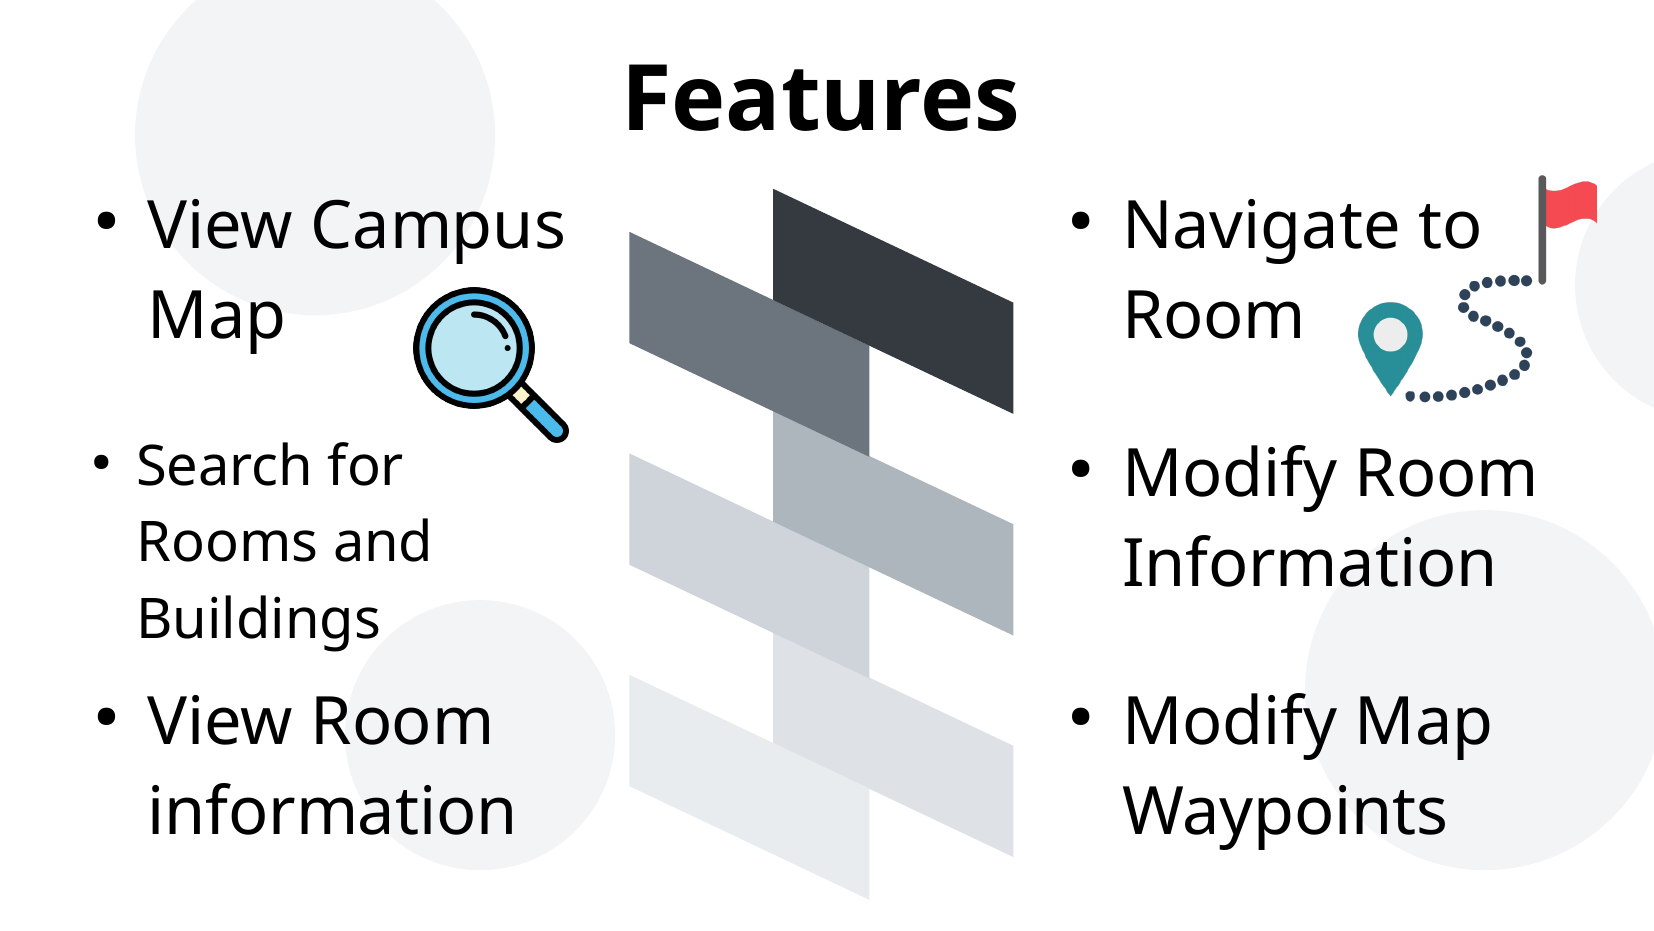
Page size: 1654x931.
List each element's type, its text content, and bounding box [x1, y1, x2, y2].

list Modify Room Information [1051, 425, 1565, 656]
list View Campus Map [76, 177, 591, 408]
list View Room information [76, 673, 591, 904]
list Search for Rooms and Buildings [76, 425, 591, 656]
picture [1358, 169, 1597, 408]
list Navigate to Room [1051, 177, 1358, 408]
list Modify Map Waypoints [1051, 673, 1565, 904]
title Features [76, 17, 1565, 173]
picture [413, 287, 569, 443]
